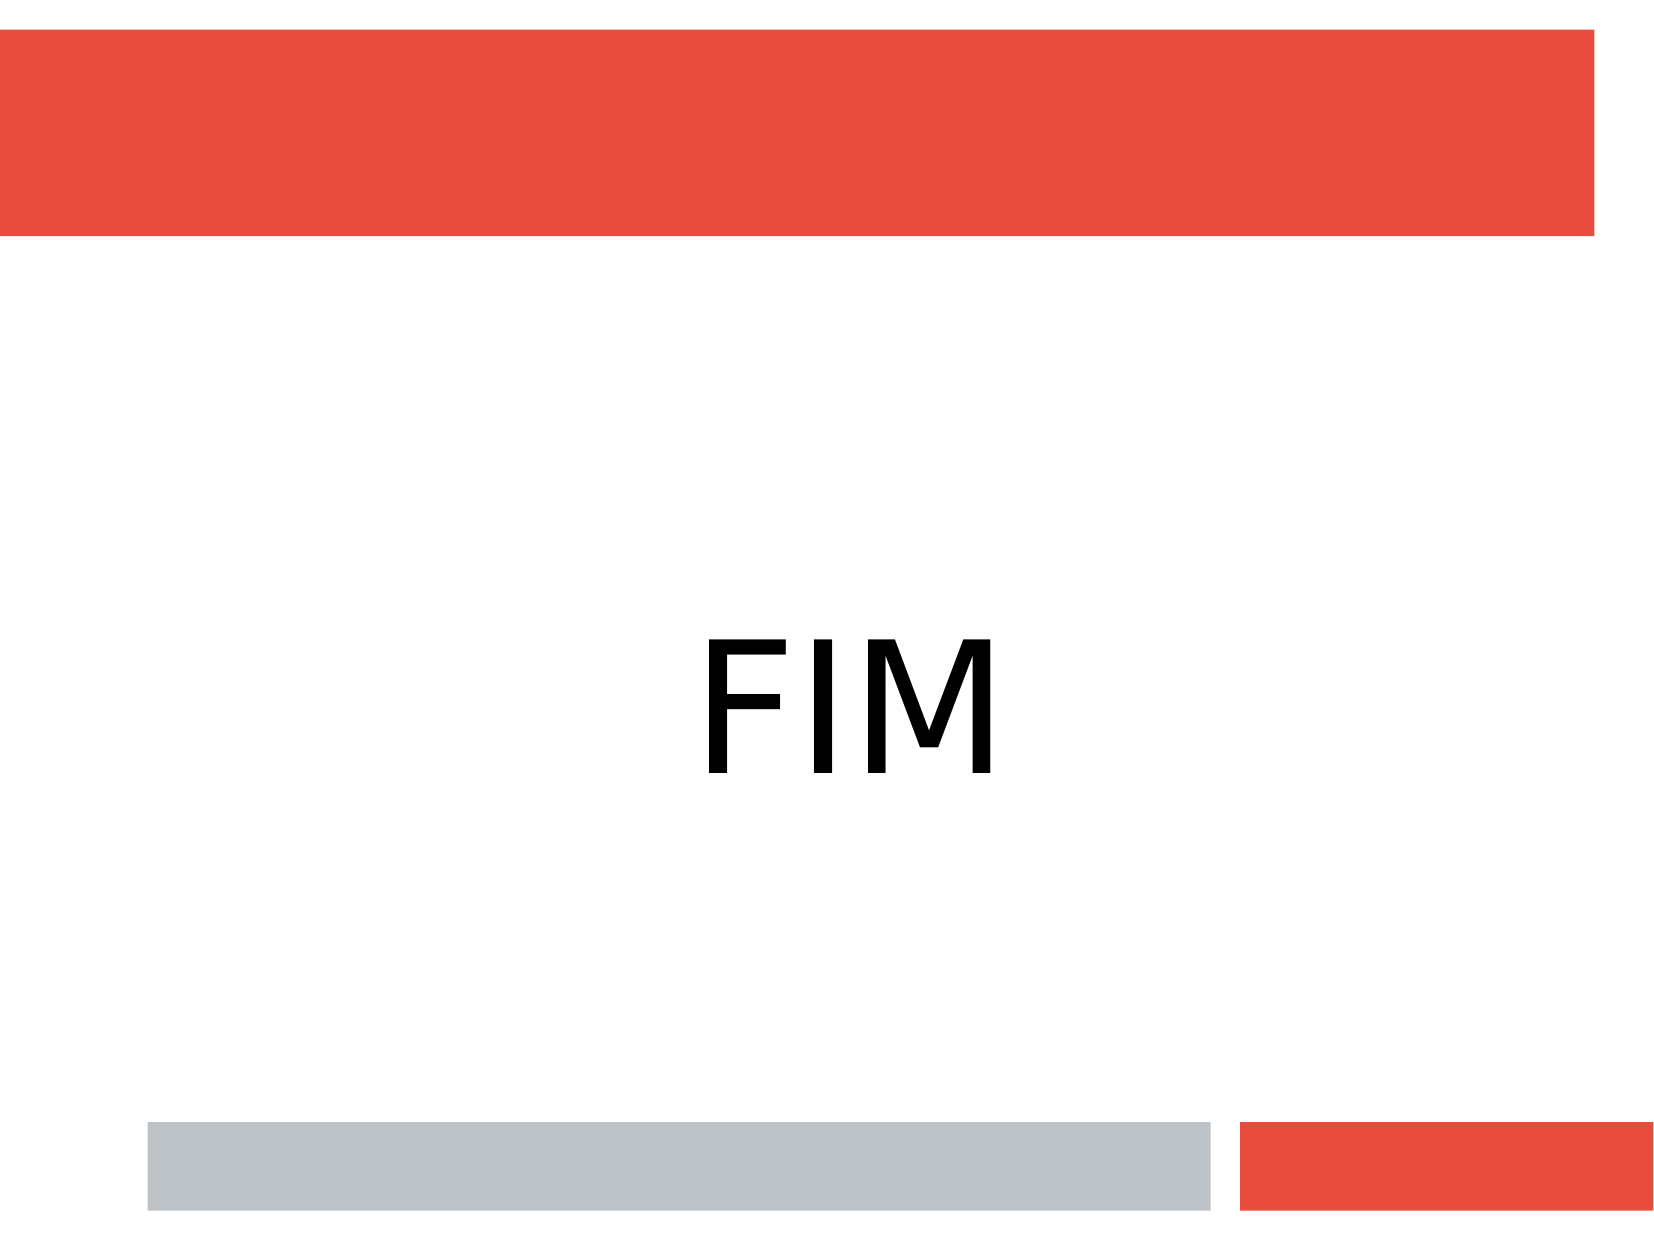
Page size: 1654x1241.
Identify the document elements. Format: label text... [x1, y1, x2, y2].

text_box FIM [676, 595, 1441, 1037]
